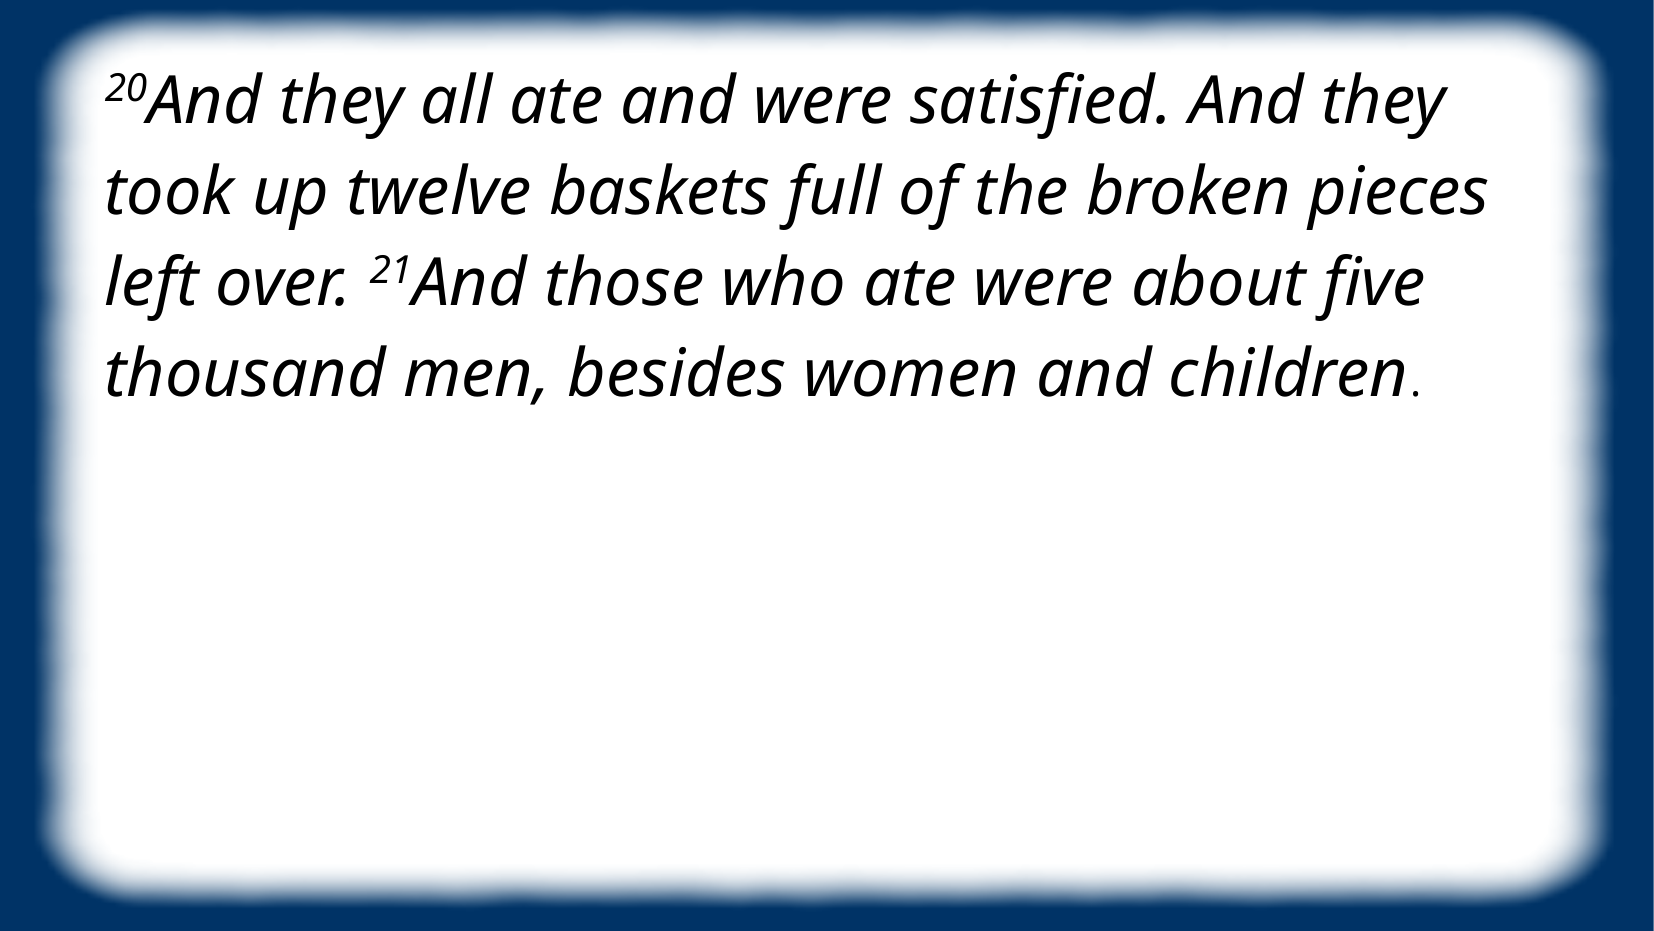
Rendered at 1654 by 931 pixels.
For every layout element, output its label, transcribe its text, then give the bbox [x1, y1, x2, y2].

text_box 20And they all ate and were satisfied. And they took up twelve baskets full of the broken pieces left over. 21And those who ate were about five thousand men, besides women and children. [90, 45, 1546, 471]
picture [0, 0, 1654, 931]
